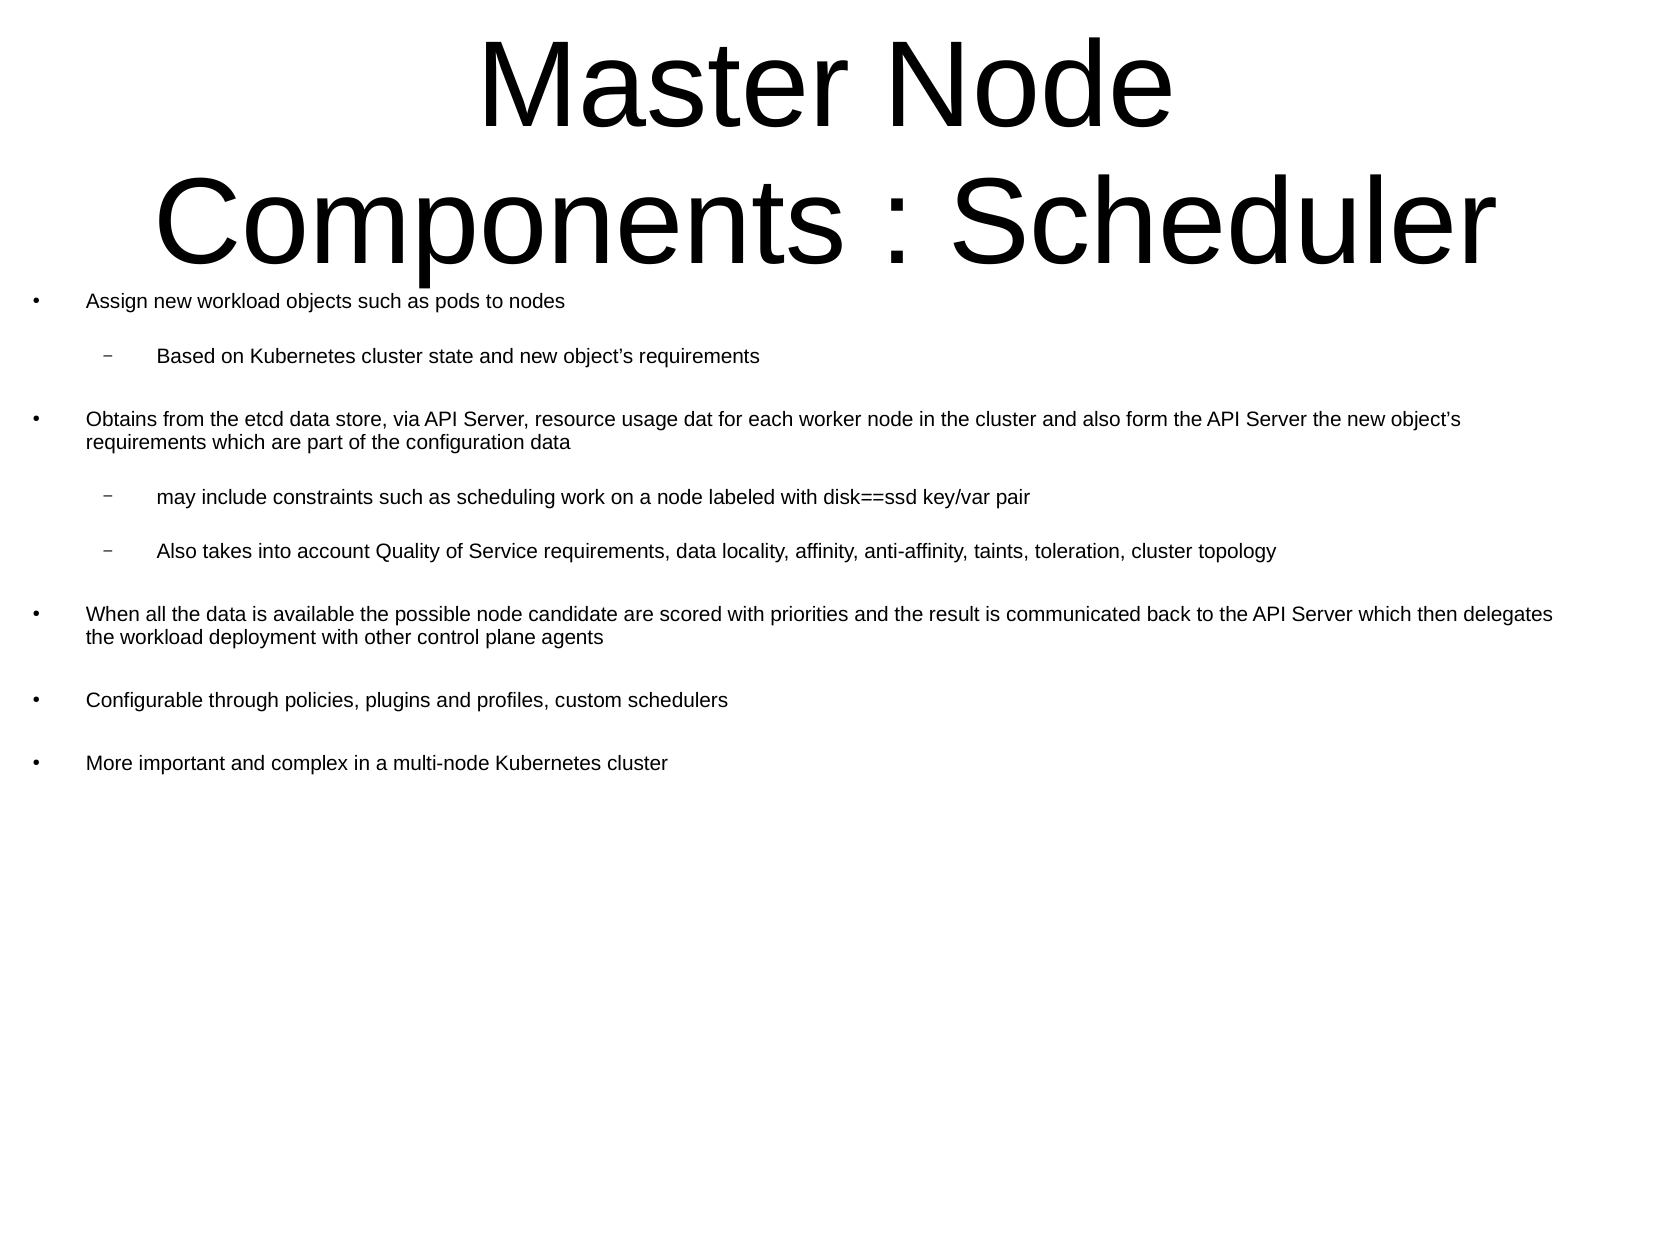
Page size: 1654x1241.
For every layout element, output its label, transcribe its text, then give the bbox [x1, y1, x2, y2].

title Master Node Components : Scheduler [82, 0, 1571, 290]
list Assign new workload objects such as pods to nodes Based on Kubernetes cluster state and new object’s requirements Obtains from the etcd data store, via API Server, resource usage dat for each worker node in the cluster and also form the API Server the new object’s requirements which are part of the configuration data may include constraints such as scheduling work on a node labeled with disk==ssd key/var pair Also takes into account Quality of Service requirements, data locality, affinity, anti-affinity, taints, toleration, cluster topology When all the data is available the possible node candidate are scored with priorities and the result is communicated back to the API Server which then delegates the workload deployment with other control plane agents Configurable through policies, plugins and profiles, custom schedulers More important and complex in a multi-node Kubernetes cluster [15, 290, 1571, 1220]
